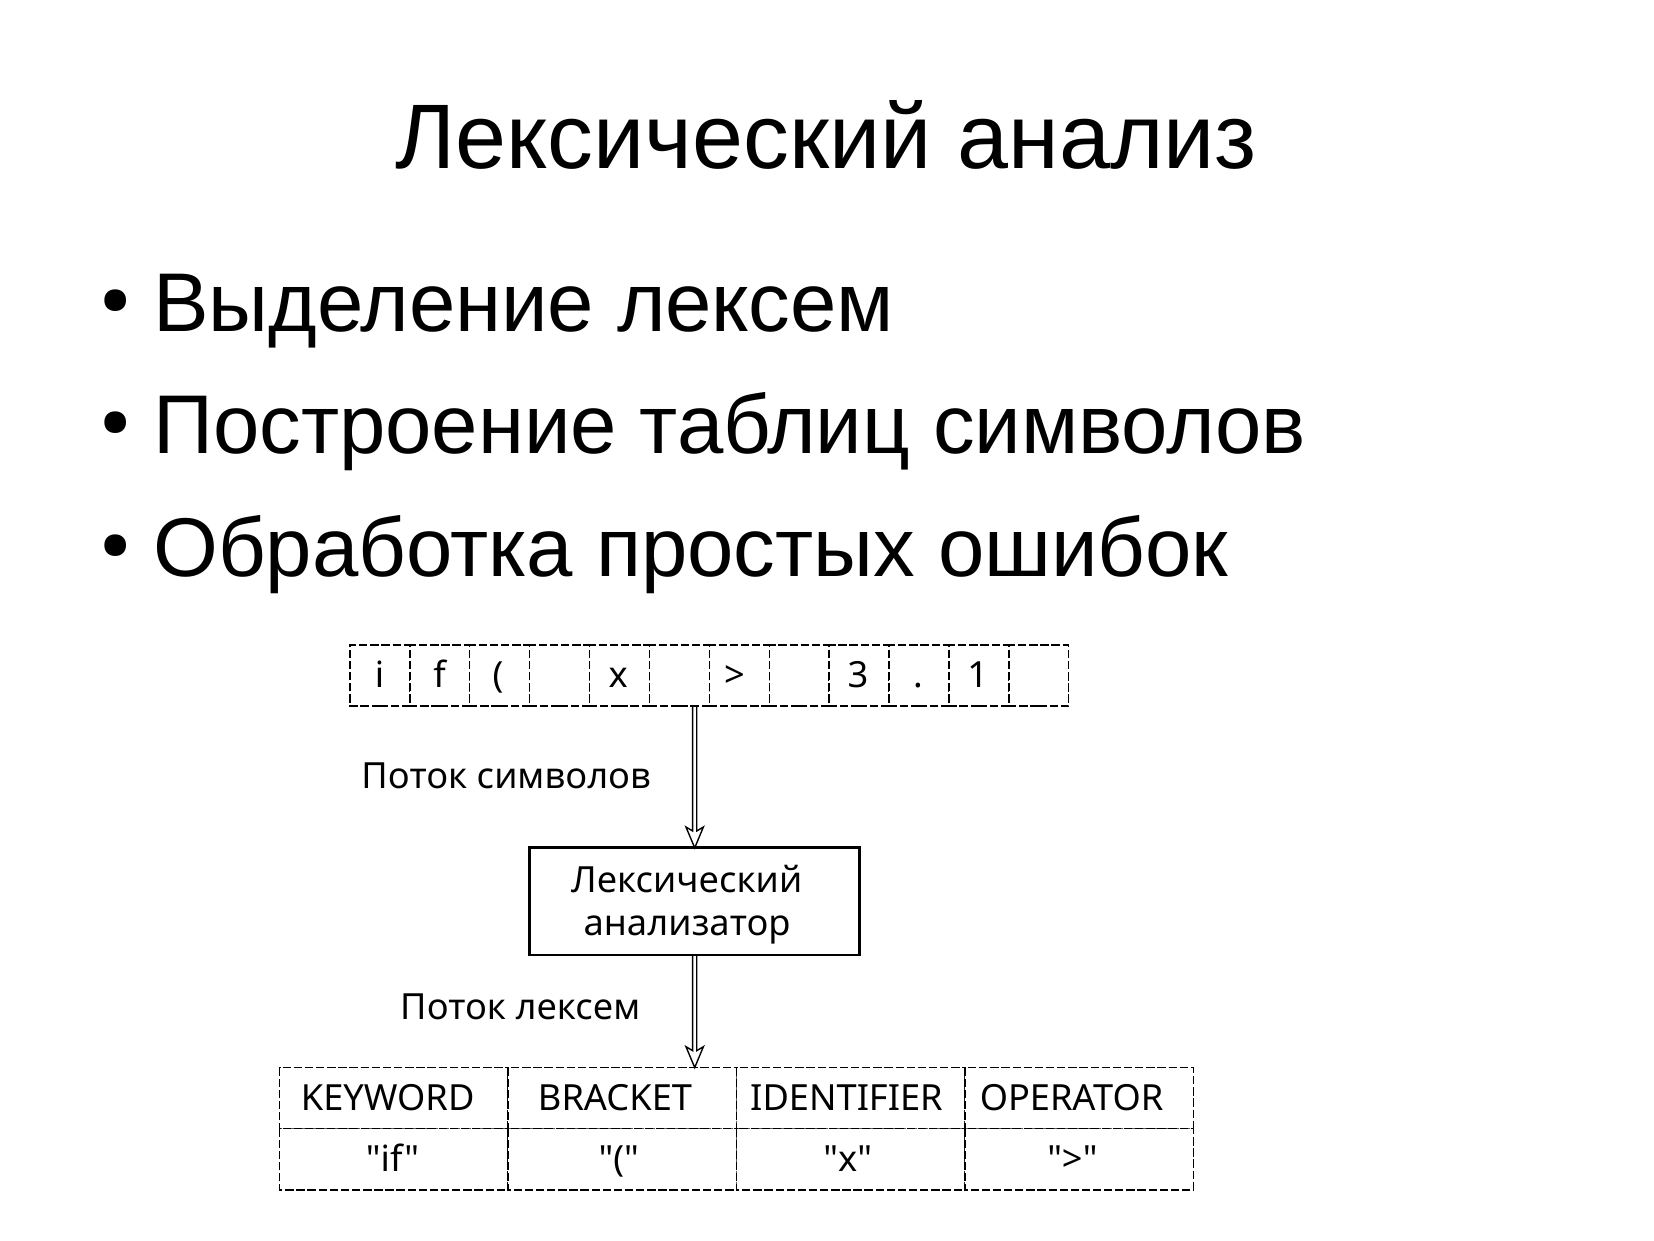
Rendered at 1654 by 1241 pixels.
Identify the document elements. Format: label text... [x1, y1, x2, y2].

title Лексический анализ [82, 32, 1571, 241]
list Выделение лексем Построение таблиц символов Обработка простых ошибок [82, 255, 1571, 976]
picture [258, 622, 1216, 1213]
